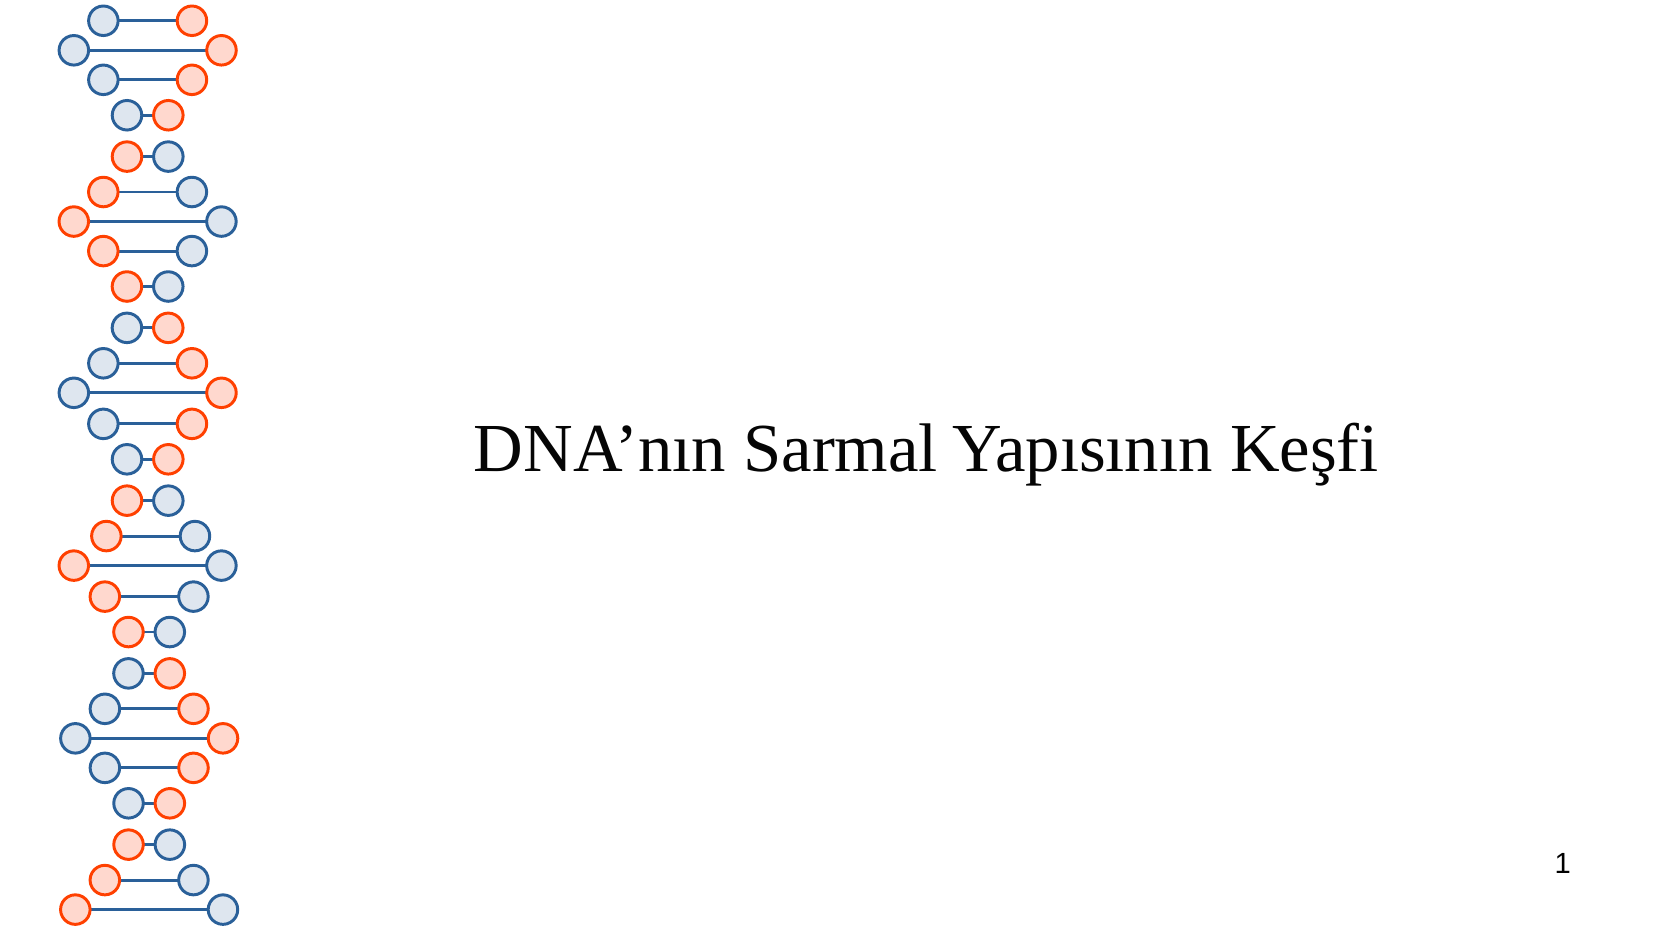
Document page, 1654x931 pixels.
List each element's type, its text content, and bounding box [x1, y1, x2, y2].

title DNA’nın Sarmal Yapısının Keşfi [262, 371, 1592, 526]
